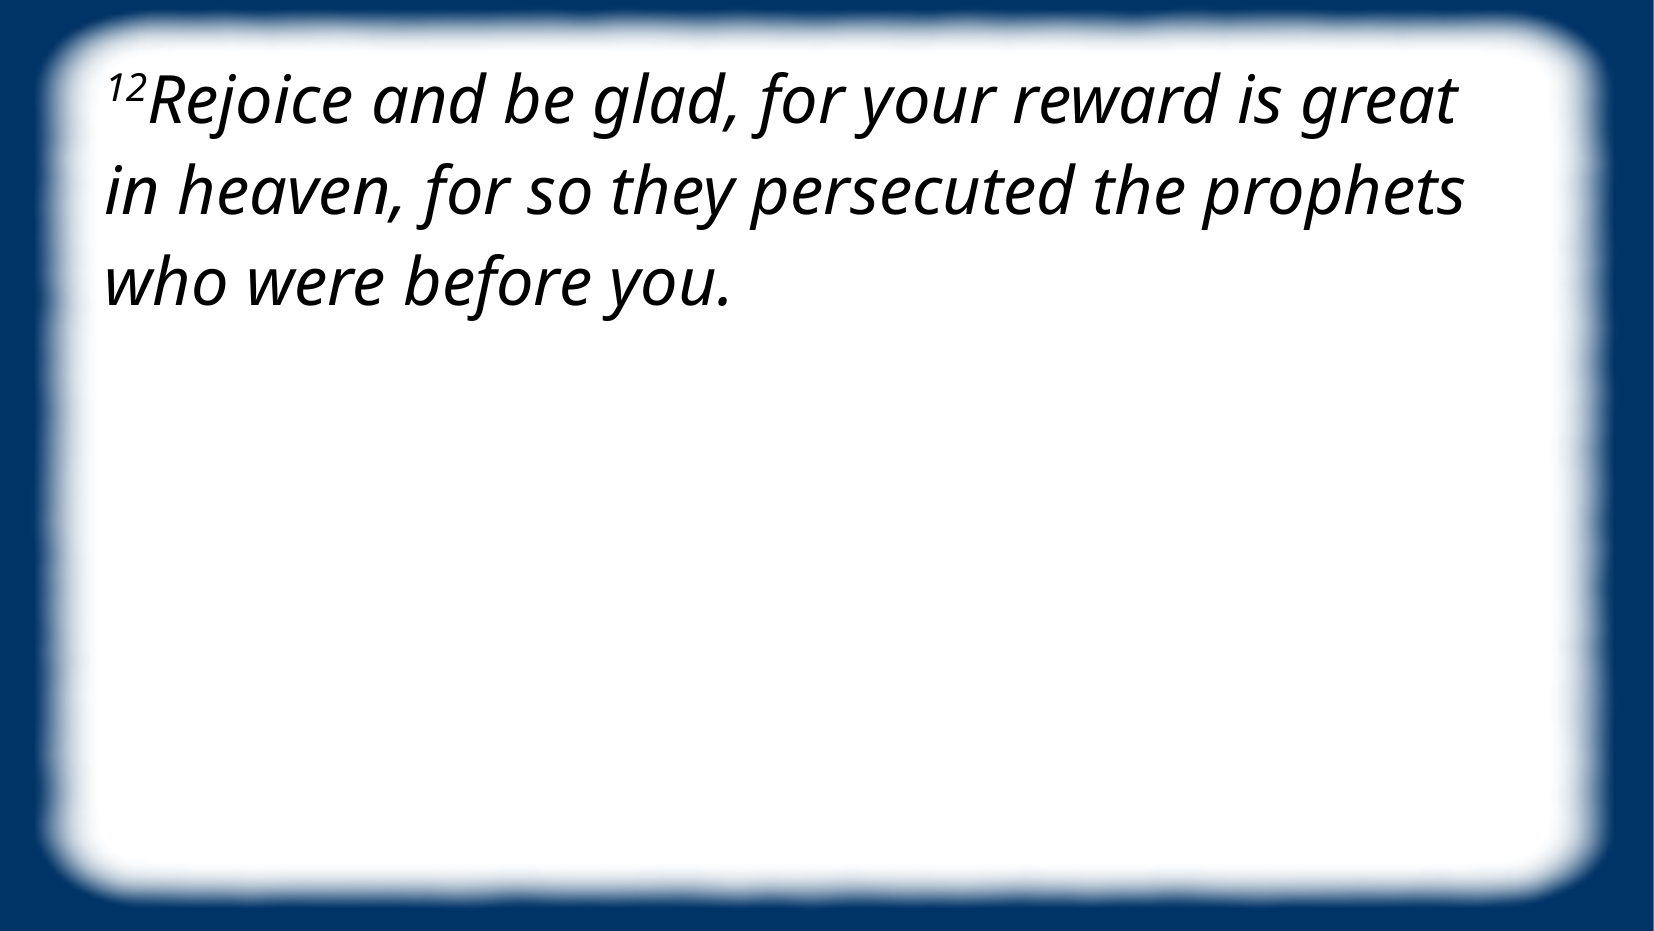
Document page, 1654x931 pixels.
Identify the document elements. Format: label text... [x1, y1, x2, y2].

text_box 12Rejoice and be glad, for your reward is great in heaven, for so they persecuted the prophets who were before you. [90, 45, 1546, 327]
picture [0, 0, 1654, 931]
